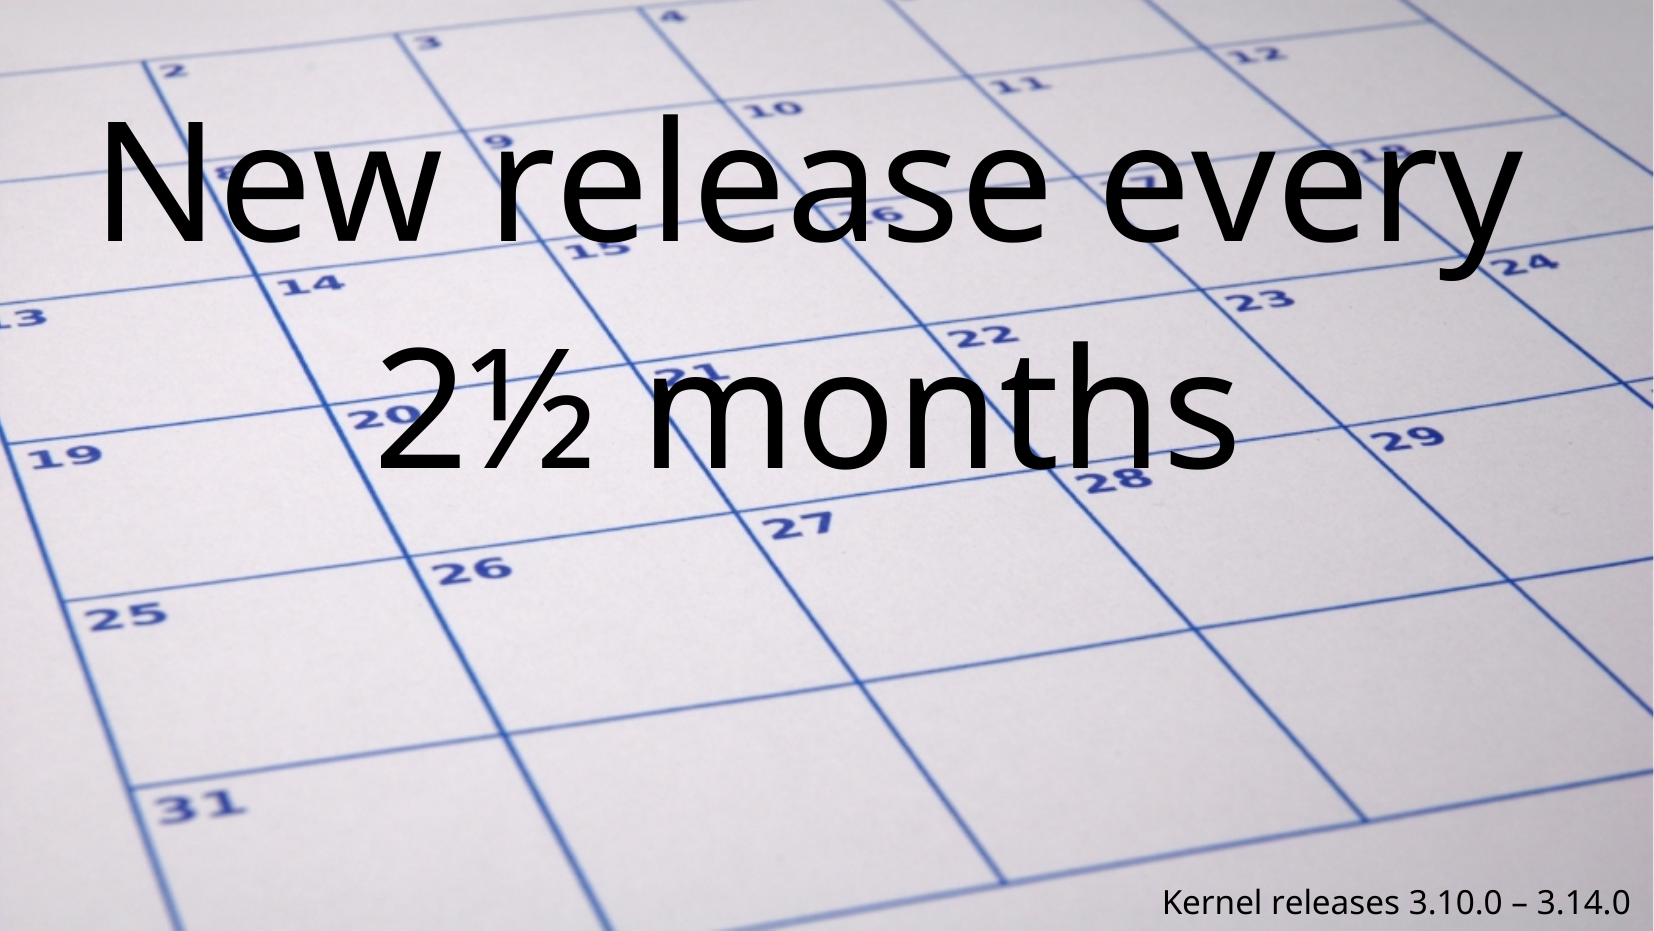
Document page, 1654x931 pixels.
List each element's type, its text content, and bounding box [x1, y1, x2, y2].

picture [0, 0, 1654, 931]
text_box Kernel releases 3.10.0 – 3.14.0 [1147, 871, 1651, 927]
text_box New release every 2½ months [77, 56, 1576, 472]
